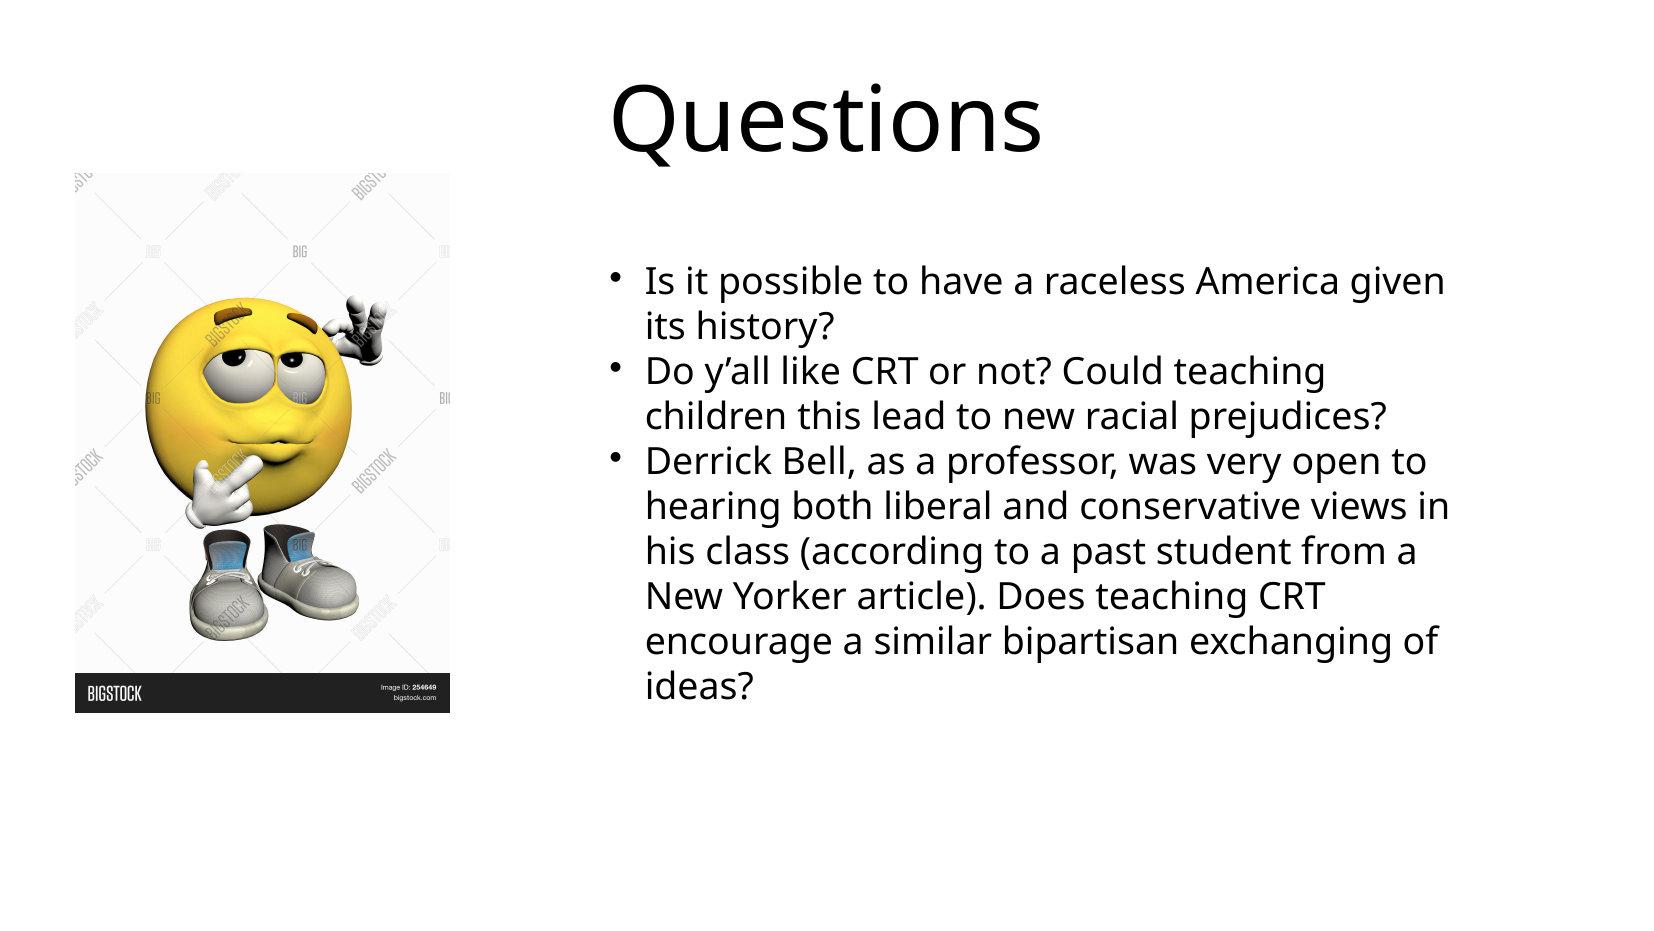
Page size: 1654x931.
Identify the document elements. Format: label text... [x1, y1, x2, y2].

picture [75, 173, 450, 713]
text_box Is it possible to have a raceless America given its history? Do y’all like CRT or not? Could teaching children this lead to new racial prejudices? Derrick Bell, as a professor, was very open to hearing both liberal and conservative views in his class (according to a past student from a New Yorker article). Does teaching CRT encourage a similar bipartisan exchanging of ideas? [594, 249, 1495, 715]
title Questions [82, 37, 1571, 193]
